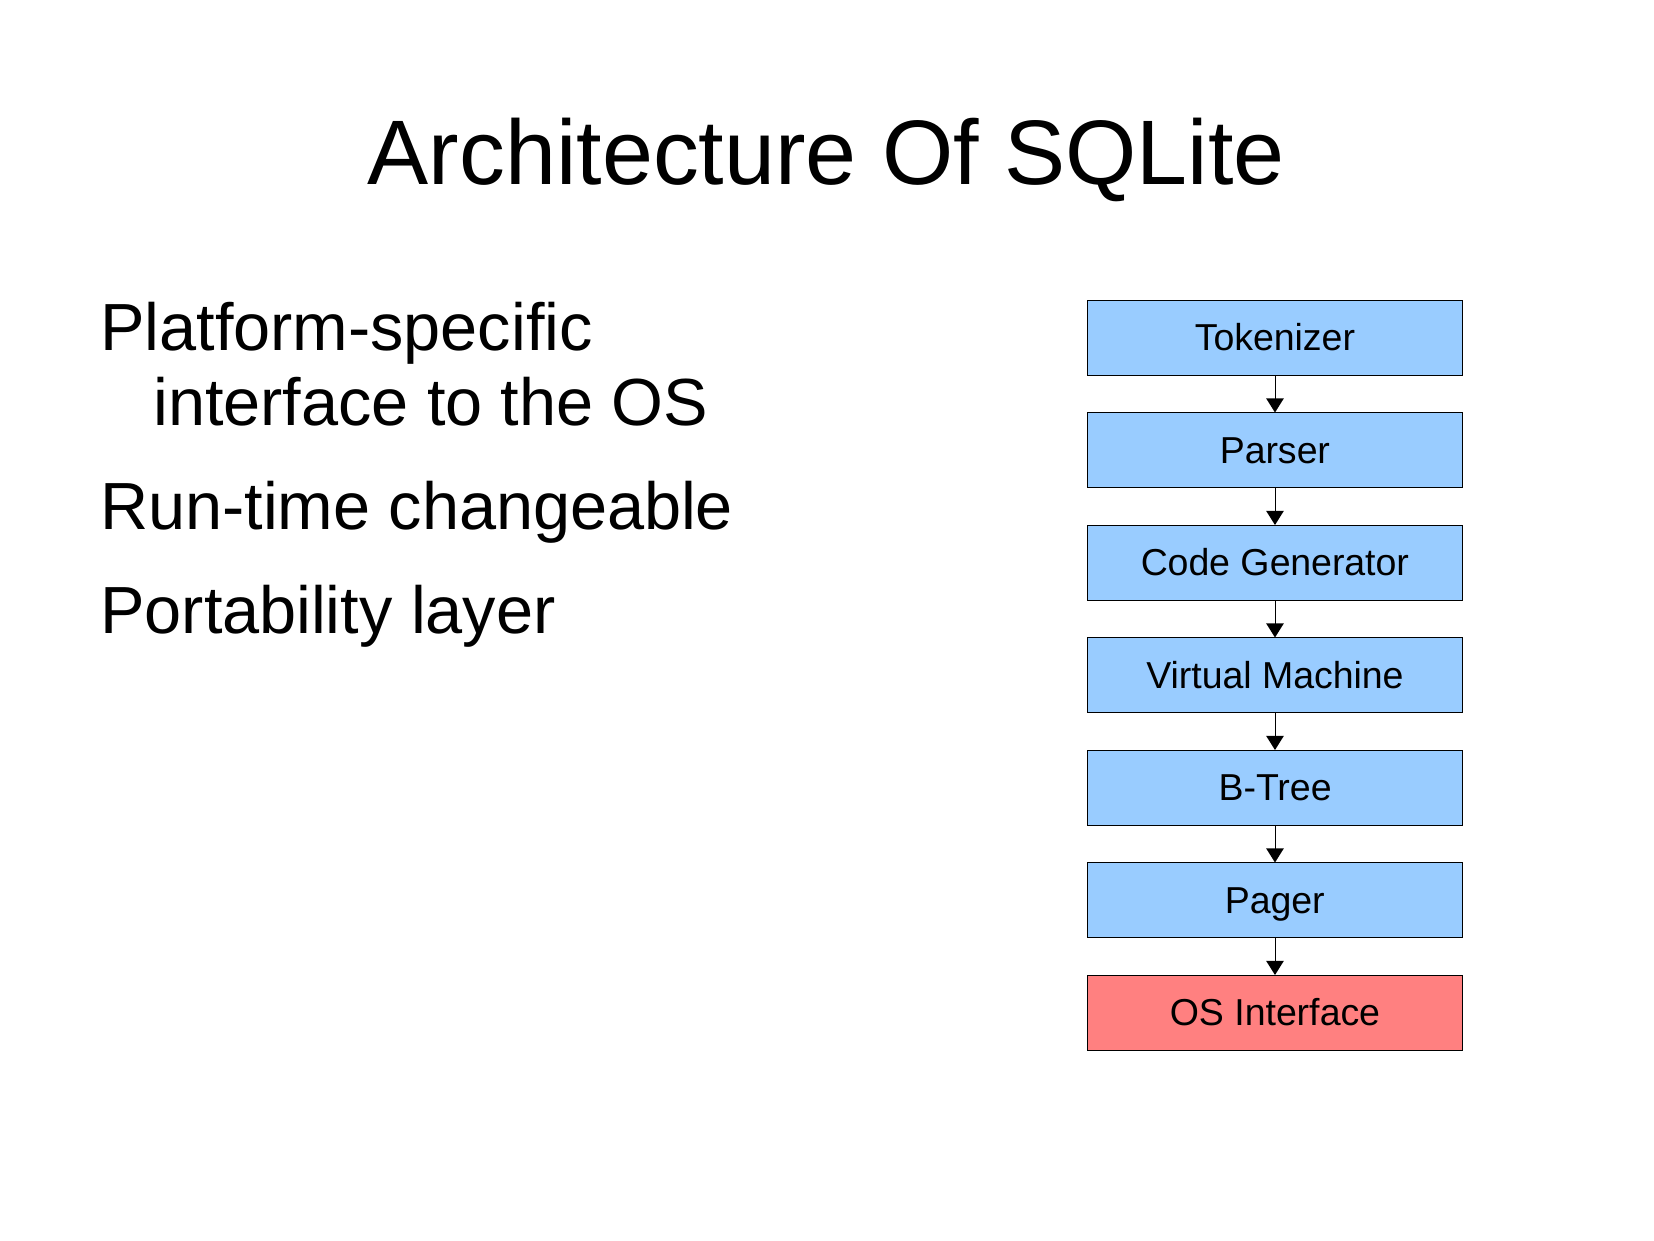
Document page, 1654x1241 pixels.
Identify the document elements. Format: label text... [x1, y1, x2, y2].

text_box Parser [1087, 412, 1463, 488]
text_box Virtual Machine [1087, 637, 1463, 713]
title Architecture Of SQLite [82, 49, 1571, 257]
text_box Code Generator [1087, 525, 1463, 601]
list Platform-specific interface to the OS Run-time changeable Portability layer [82, 290, 809, 1094]
text_box OS Interface [1087, 975, 1463, 1051]
text_box B-Tree [1087, 750, 1463, 826]
text_box Tokenizer [1087, 300, 1463, 376]
text_box Pager [1087, 862, 1463, 938]
